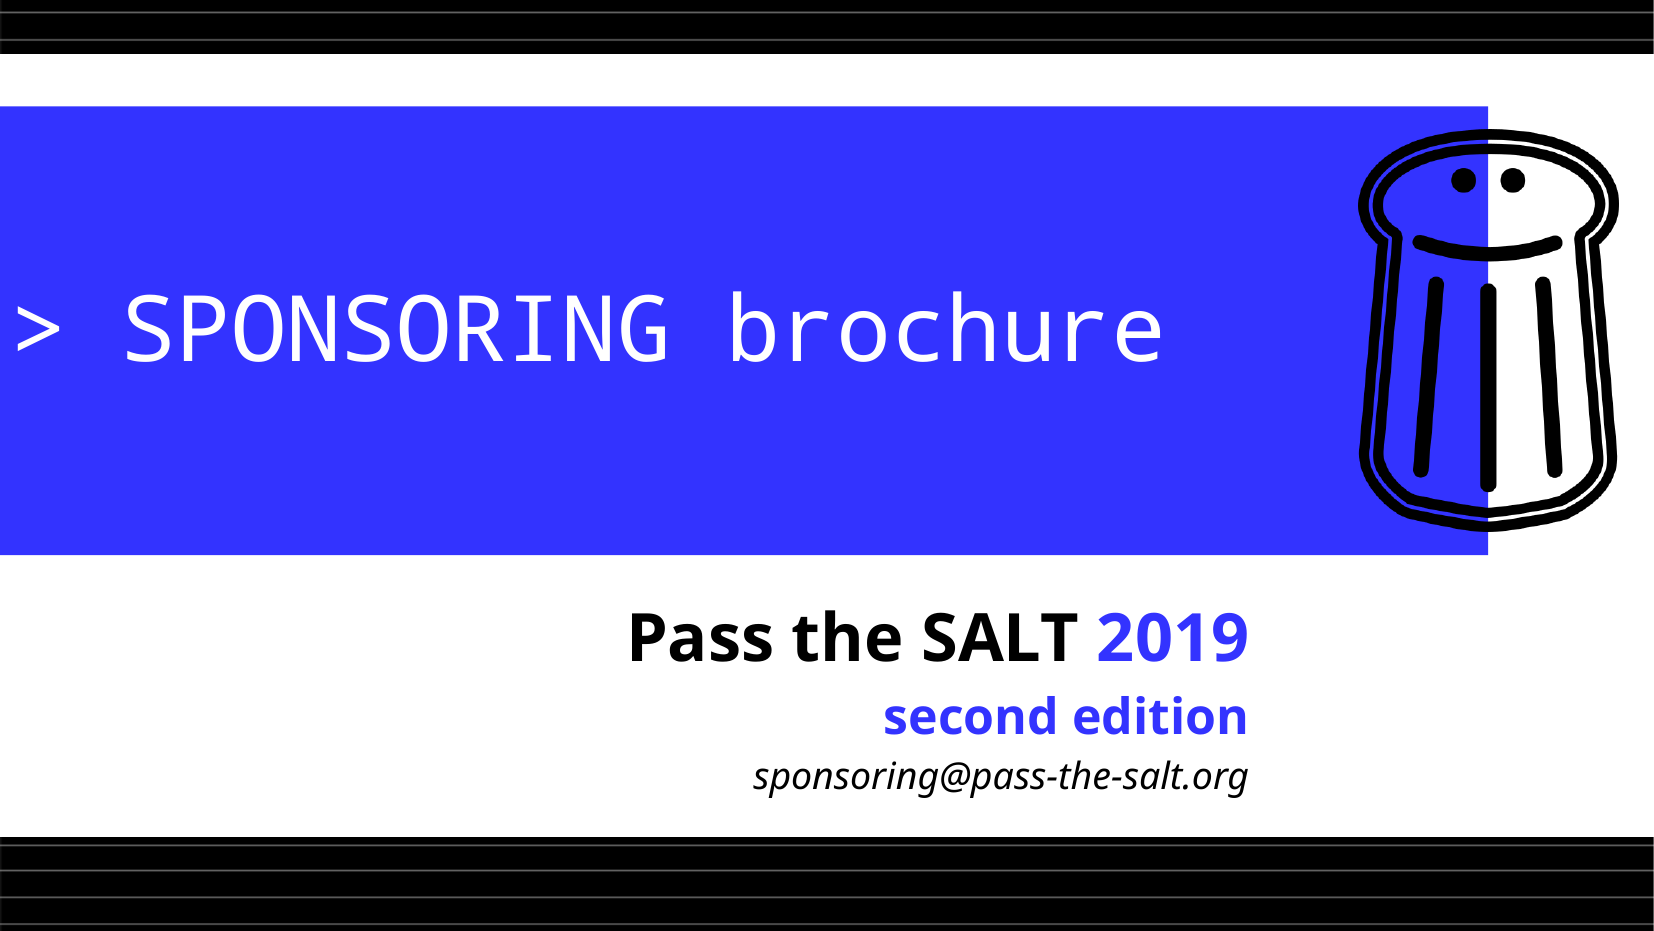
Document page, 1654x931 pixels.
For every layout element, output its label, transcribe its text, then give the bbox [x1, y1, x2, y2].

picture [0, 0, 1654, 54]
picture [1358, 129, 1619, 532]
picture [0, 837, 1654, 931]
subtitle Pass the SALT 2019 second edition sponsoring@pass-the-salt.org [625, 590, 1489, 824]
title > SPONSORING brochure [0, 106, 1489, 556]
